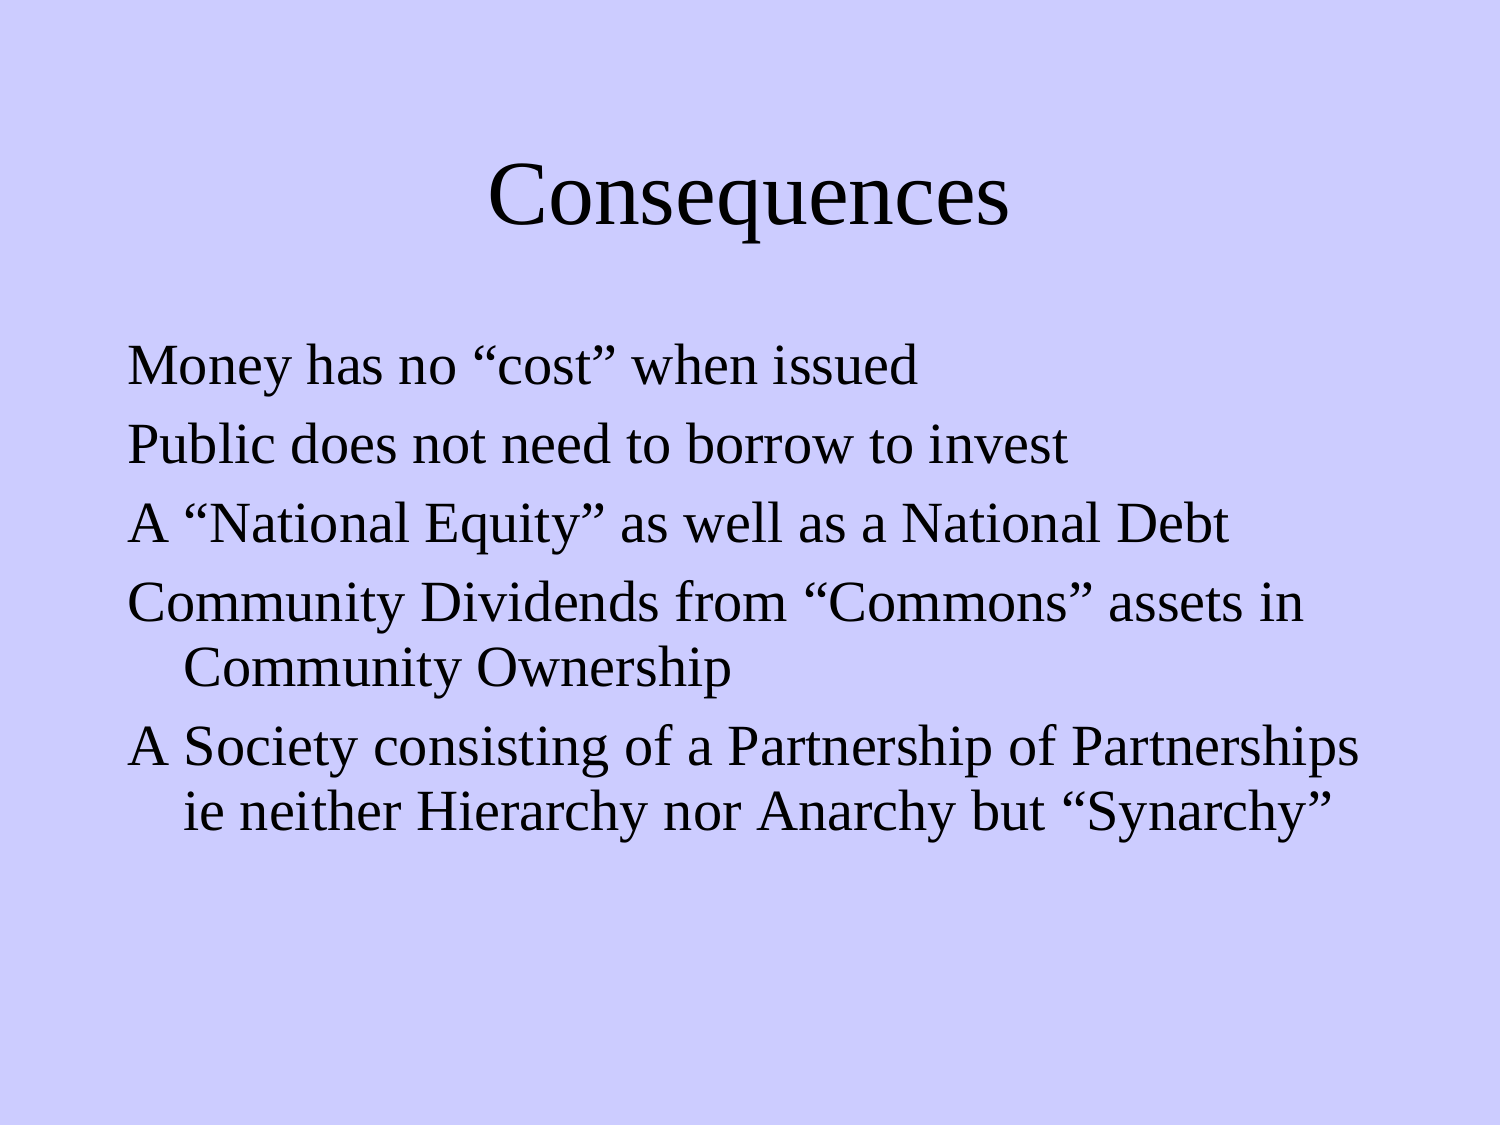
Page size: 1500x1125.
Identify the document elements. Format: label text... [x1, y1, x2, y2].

title Consequences [112, 99, 1388, 288]
list Money has no “cost” when issued Public does not need to borrow to invest A “National Equity” as well as a National Debt Community Dividends from “Commons” assets in Community Ownership A Society consisting of a Partnership of Partnerships ie neither Hierarchy nor Anarchy but “Synarchy” [112, 324, 1388, 1125]
